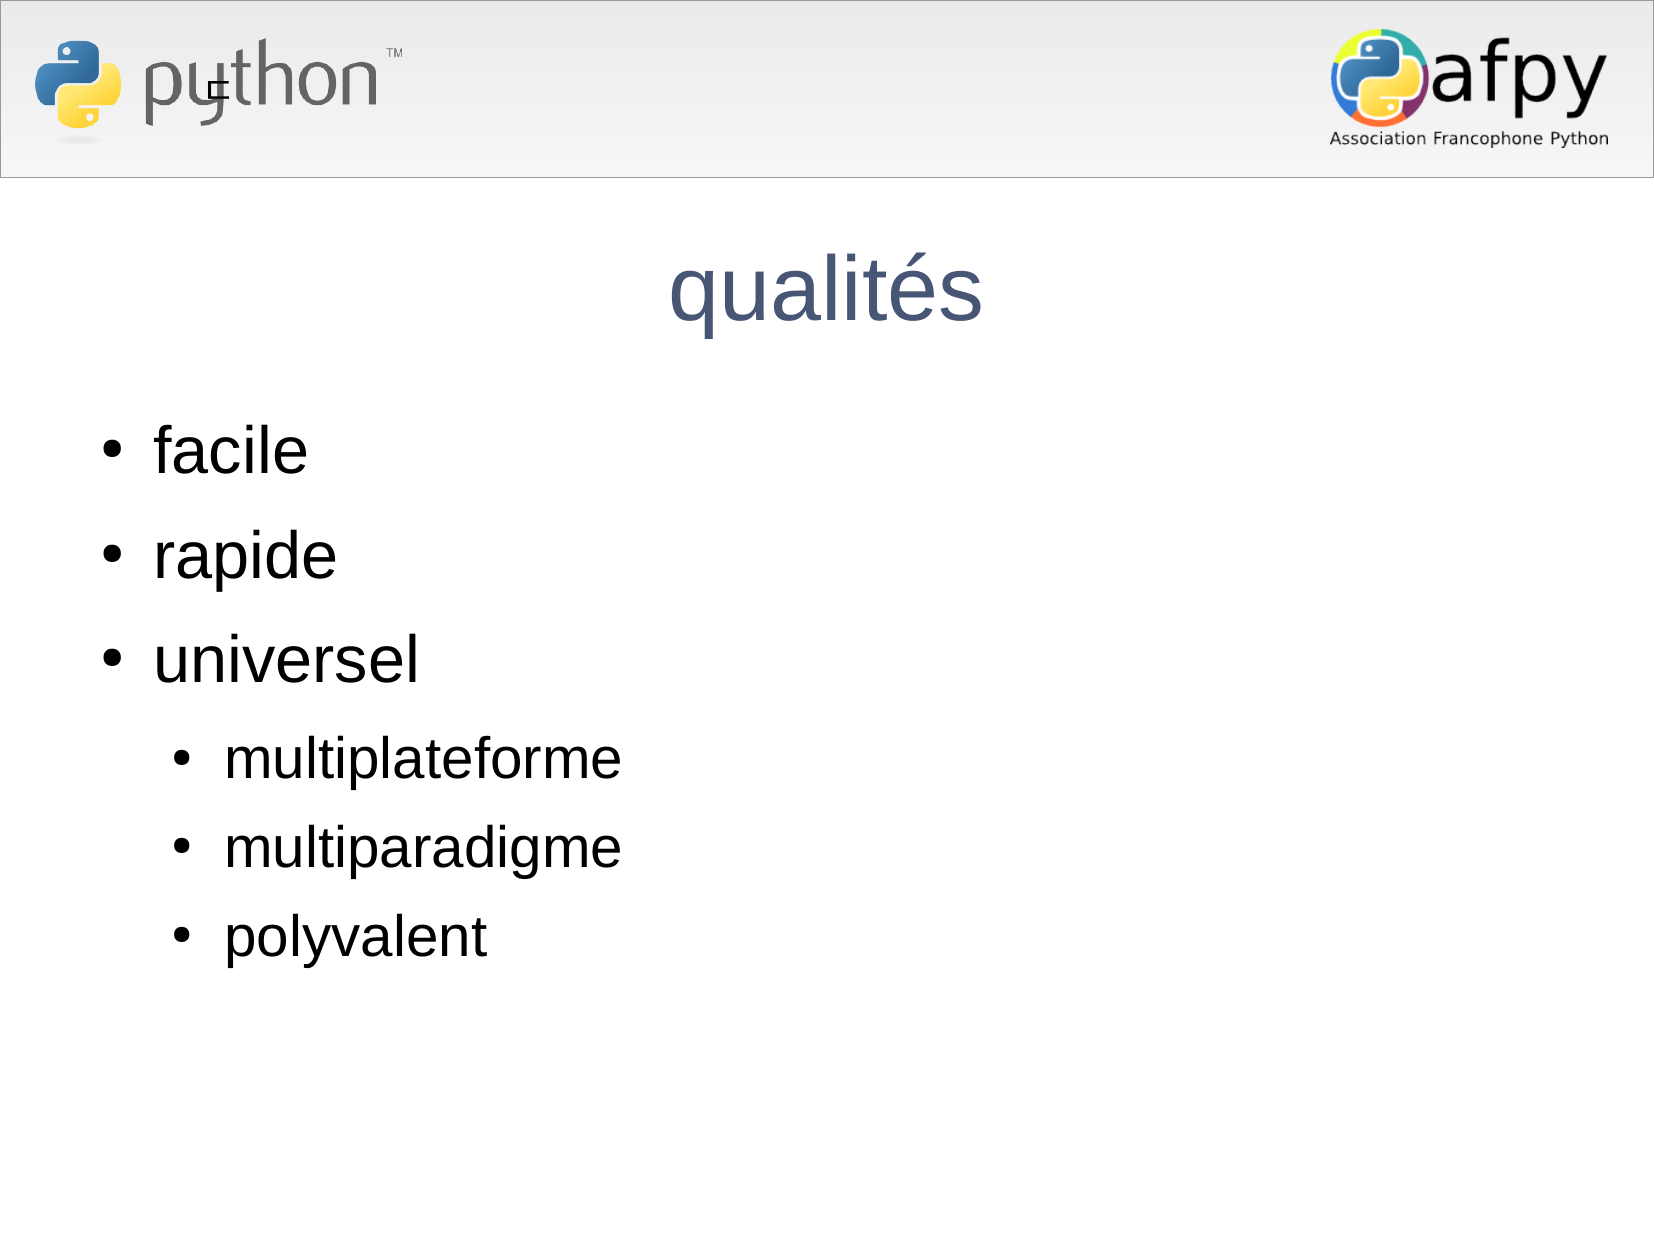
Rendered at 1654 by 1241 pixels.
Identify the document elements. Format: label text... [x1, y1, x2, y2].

title qualités [82, 192, 1571, 385]
picture [1330, 29, 1608, 148]
picture [35, 38, 402, 145]
list facile rapide universel multiplateforme multiparadigme polyvalent [82, 413, 1571, 1109]
